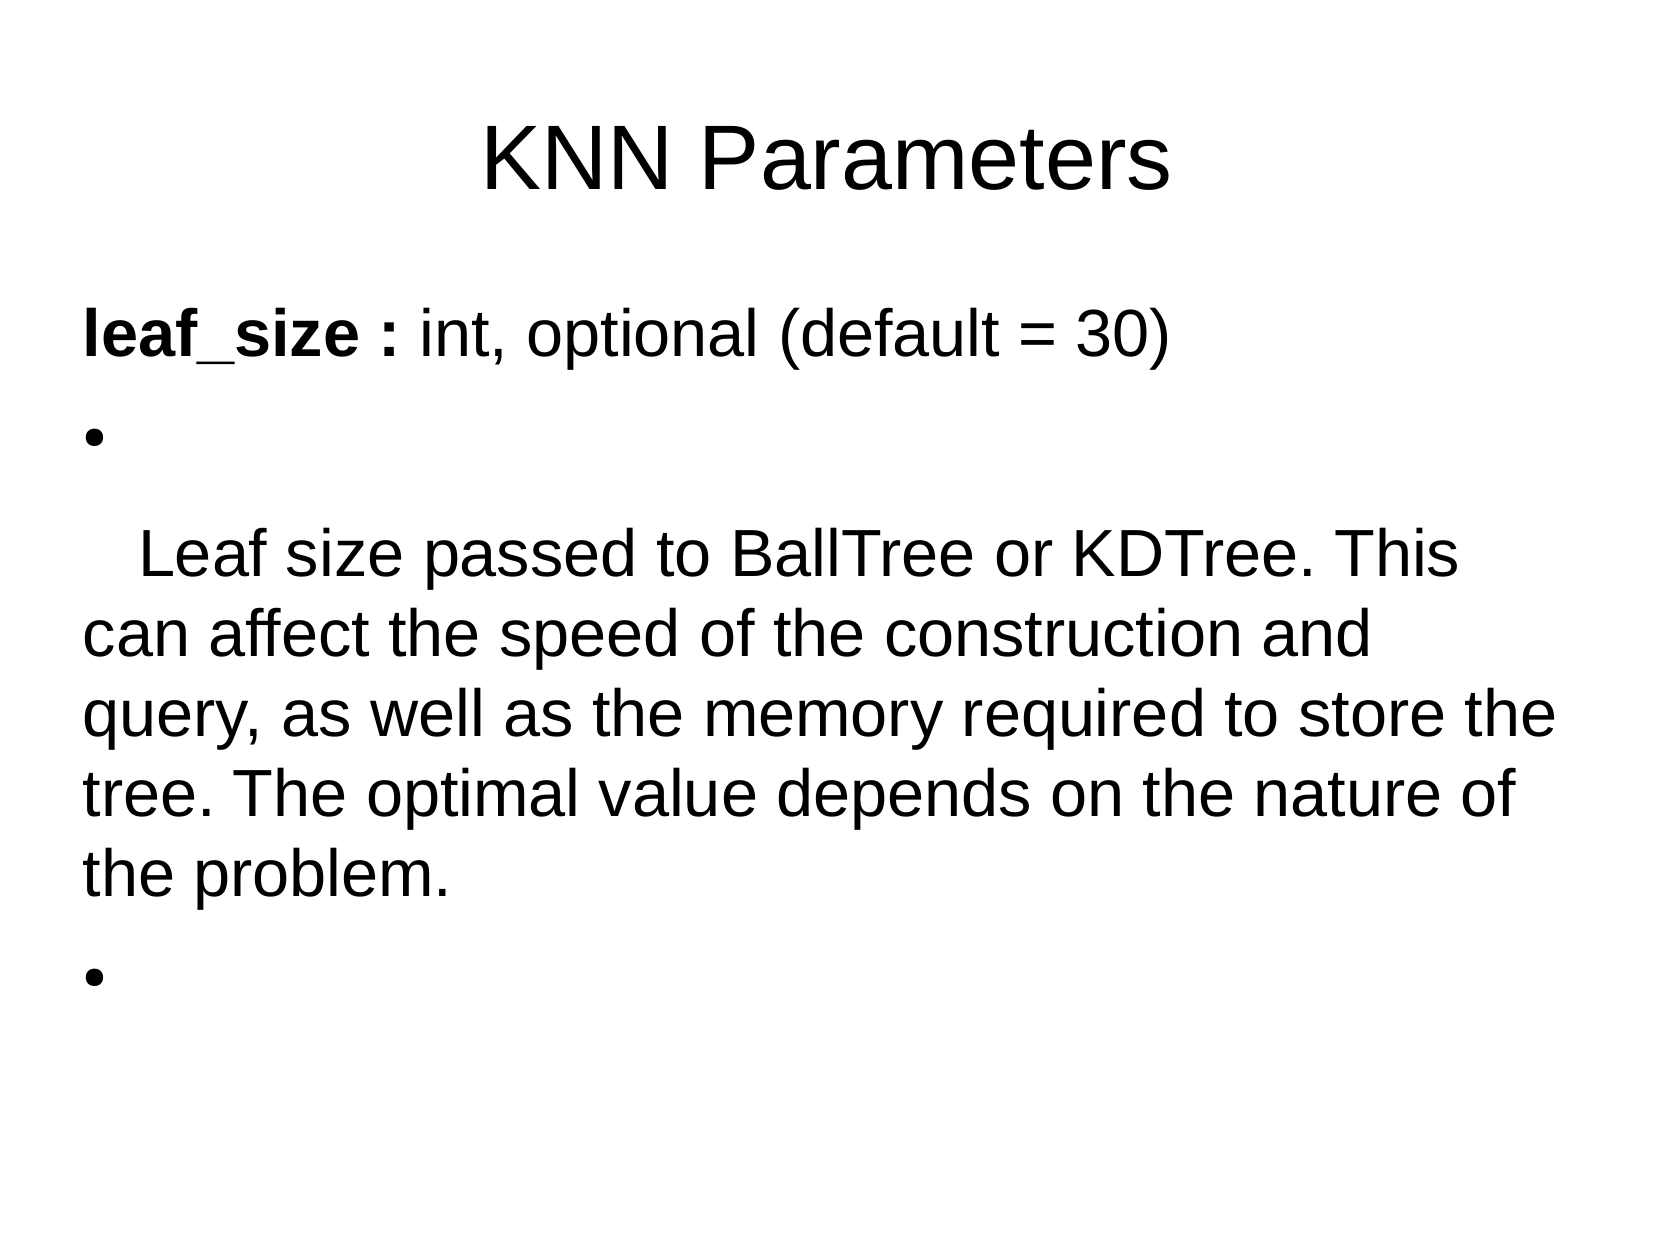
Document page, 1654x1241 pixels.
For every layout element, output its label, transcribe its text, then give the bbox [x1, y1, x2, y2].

title KNN Parameters [82, 49, 1571, 257]
list leaf_size : int, optional (default = 30) Leaf size passed to BallTree or KDTree. This can affect the speed of the construction and query, as well as the memory required to store the tree. The optimal value depends on the nature of the problem. [82, 290, 1571, 1010]
